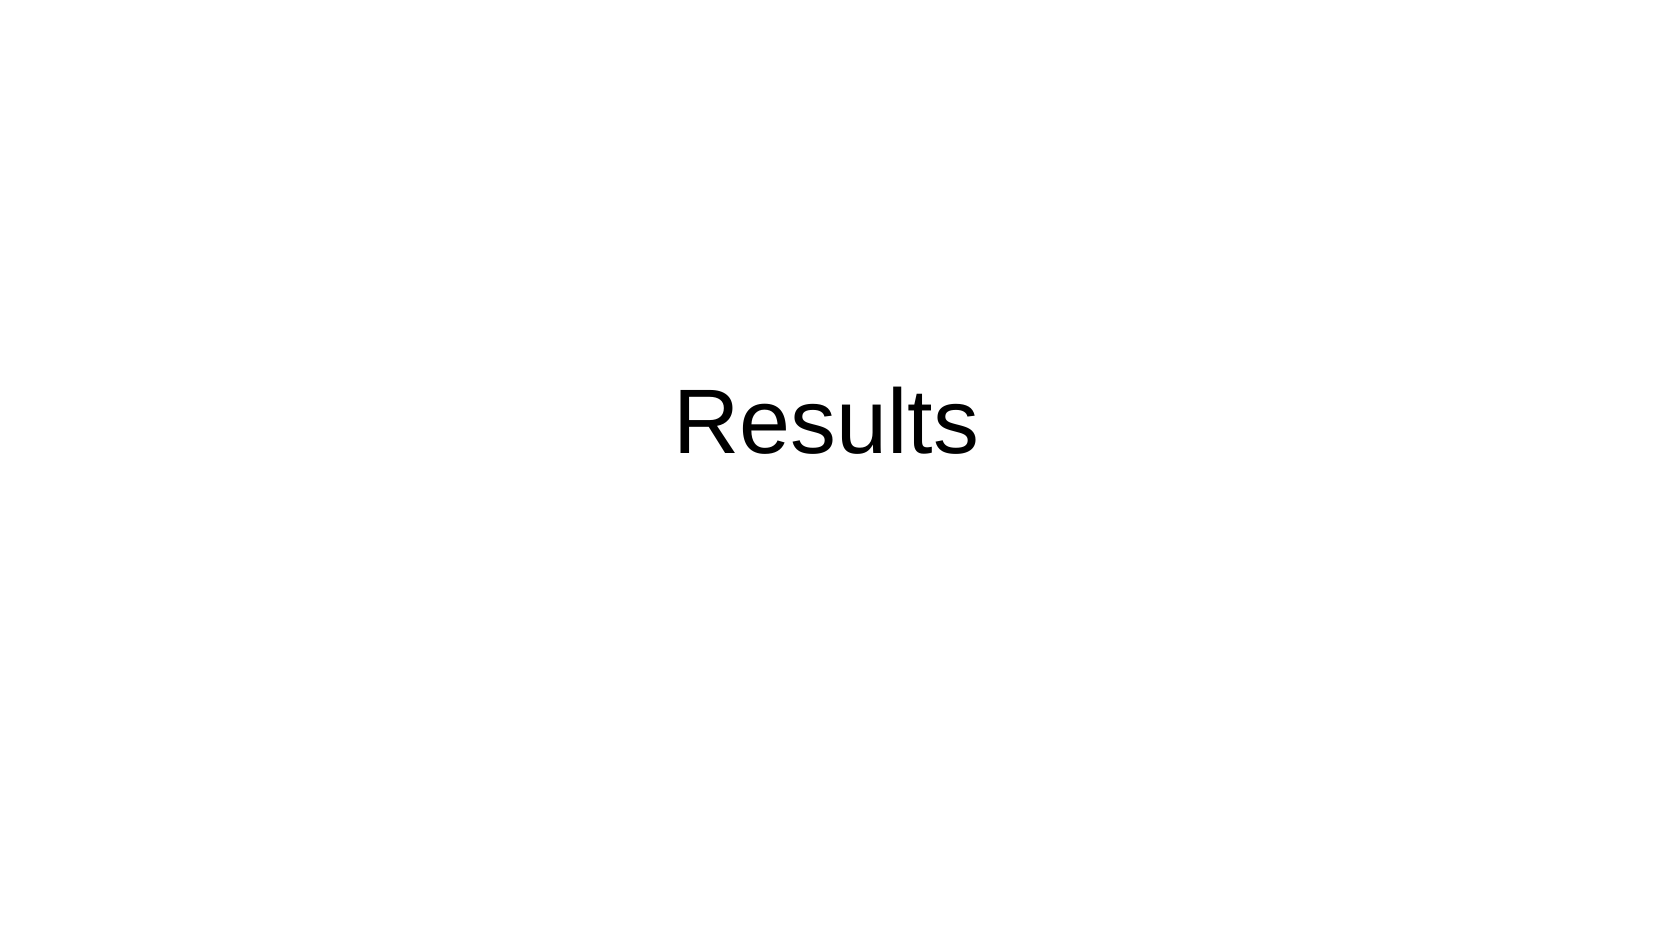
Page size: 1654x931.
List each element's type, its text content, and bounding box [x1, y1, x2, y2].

title Results [82, 344, 1571, 500]
